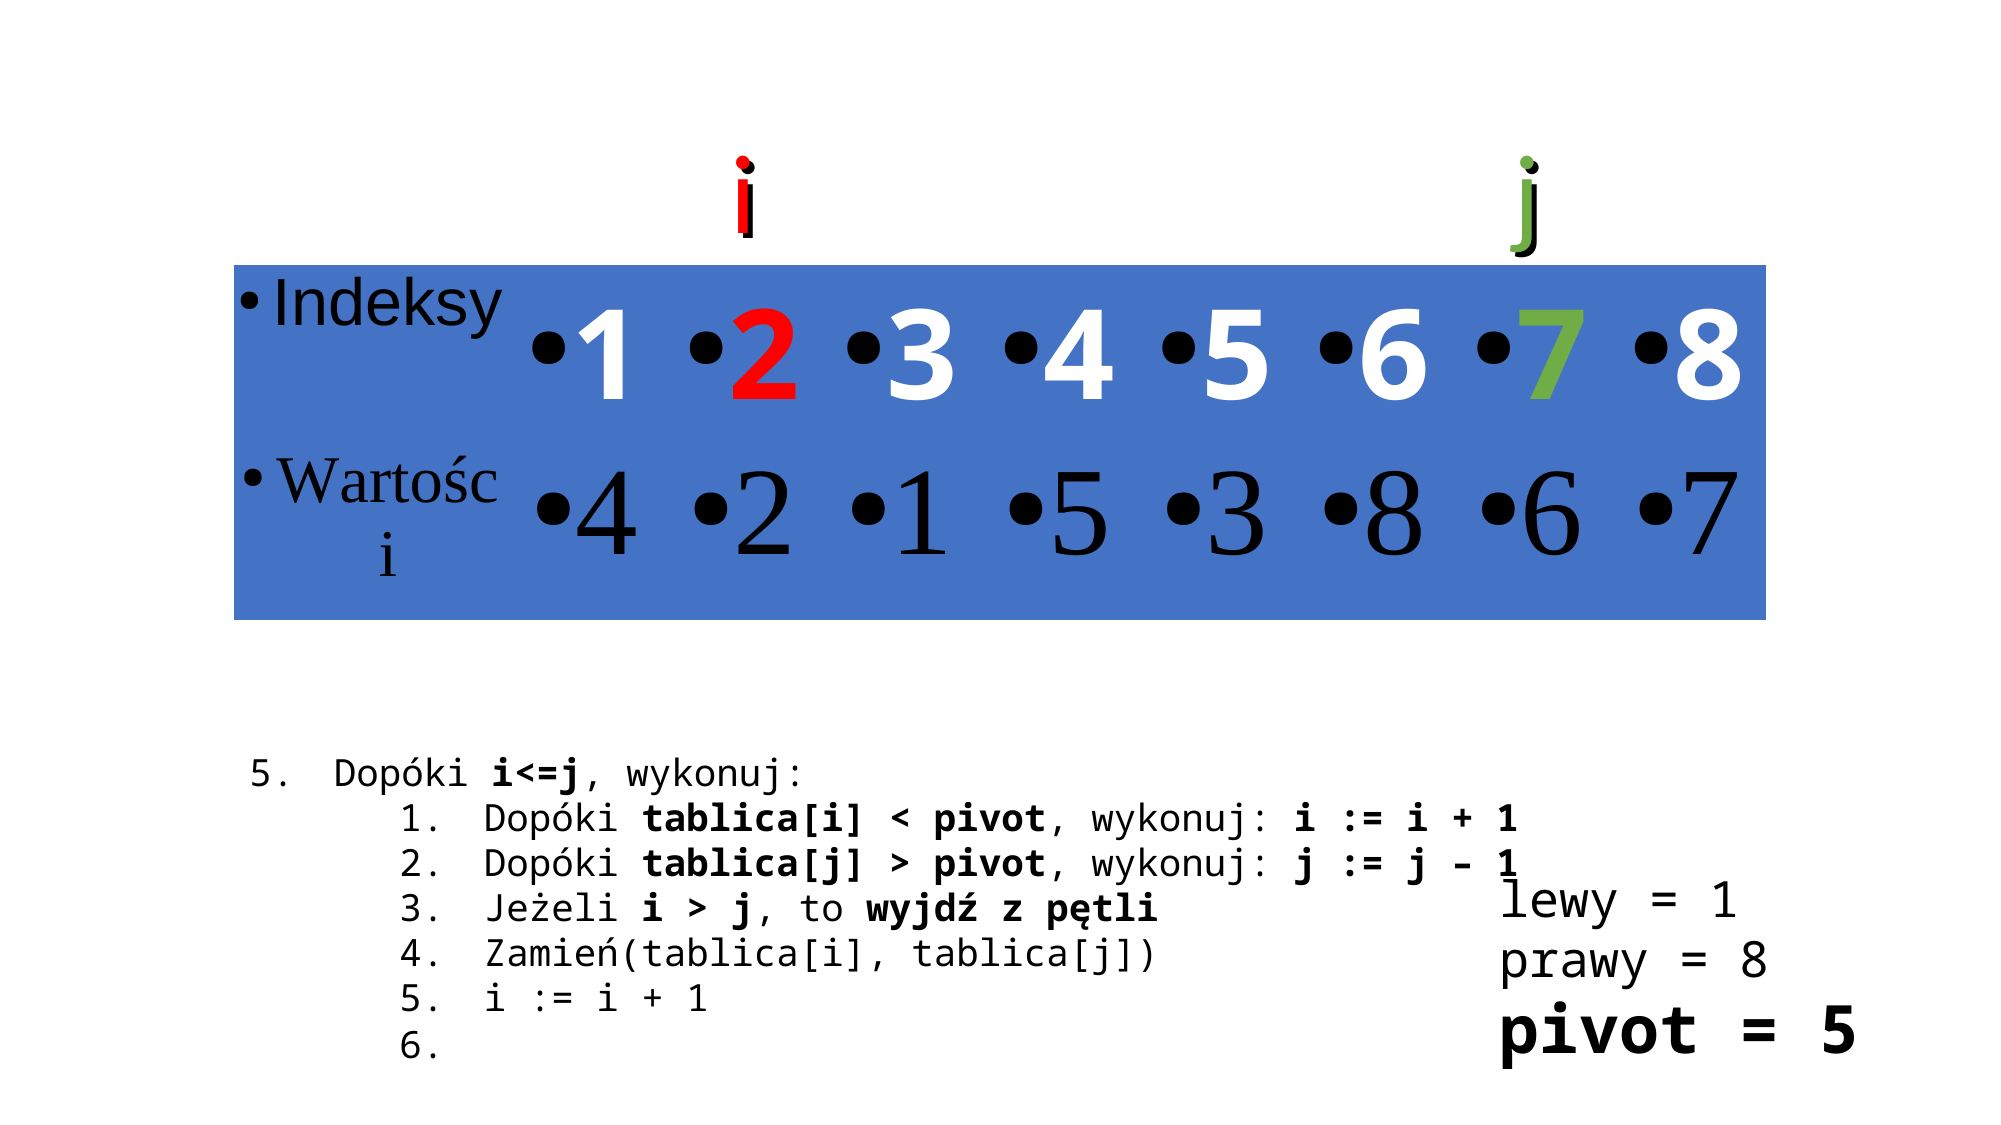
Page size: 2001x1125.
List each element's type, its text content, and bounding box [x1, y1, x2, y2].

table_header 3 [821, 265, 978, 443]
table_cell 8 [1293, 443, 1451, 620]
table_cell 2 [663, 443, 821, 620]
table_header 7 [1451, 265, 1608, 443]
text_box j [1499, 114, 1556, 264]
table_header 2 [663, 265, 821, 443]
table_cell Wartości [234, 443, 506, 620]
table_header 8 [1608, 265, 1766, 443]
table_header Indeksy [234, 265, 506, 443]
text_box Dopóki i<=j, wykonuj: Dopóki tablica[i] < pivot, wykonuj: i := i + 1 Dopóki tablica[j] > pivot, wykonuj: j := j – 1 Jeżeli i > j, to wyjdź z pętli Zamień(tablica[i], tablica[j]) i := i + 1 [234, 740, 1382, 1075]
table_cell 4 [506, 443, 663, 620]
table_cell 1 [821, 443, 978, 620]
table_cell 7 [1608, 443, 1766, 620]
table_cell 5 [978, 443, 1136, 620]
table_cell 6 [1451, 443, 1608, 620]
table_cell 3 [1136, 443, 1293, 620]
text_box lewy = 1 prawy = 8 pivot = 5 [1484, 859, 1849, 1077]
table_header 6 [1293, 265, 1451, 443]
text_box i [716, 114, 772, 264]
table_header 4 [978, 265, 1136, 443]
table_header 1 [506, 265, 663, 443]
table_header 5 [1136, 265, 1293, 443]
